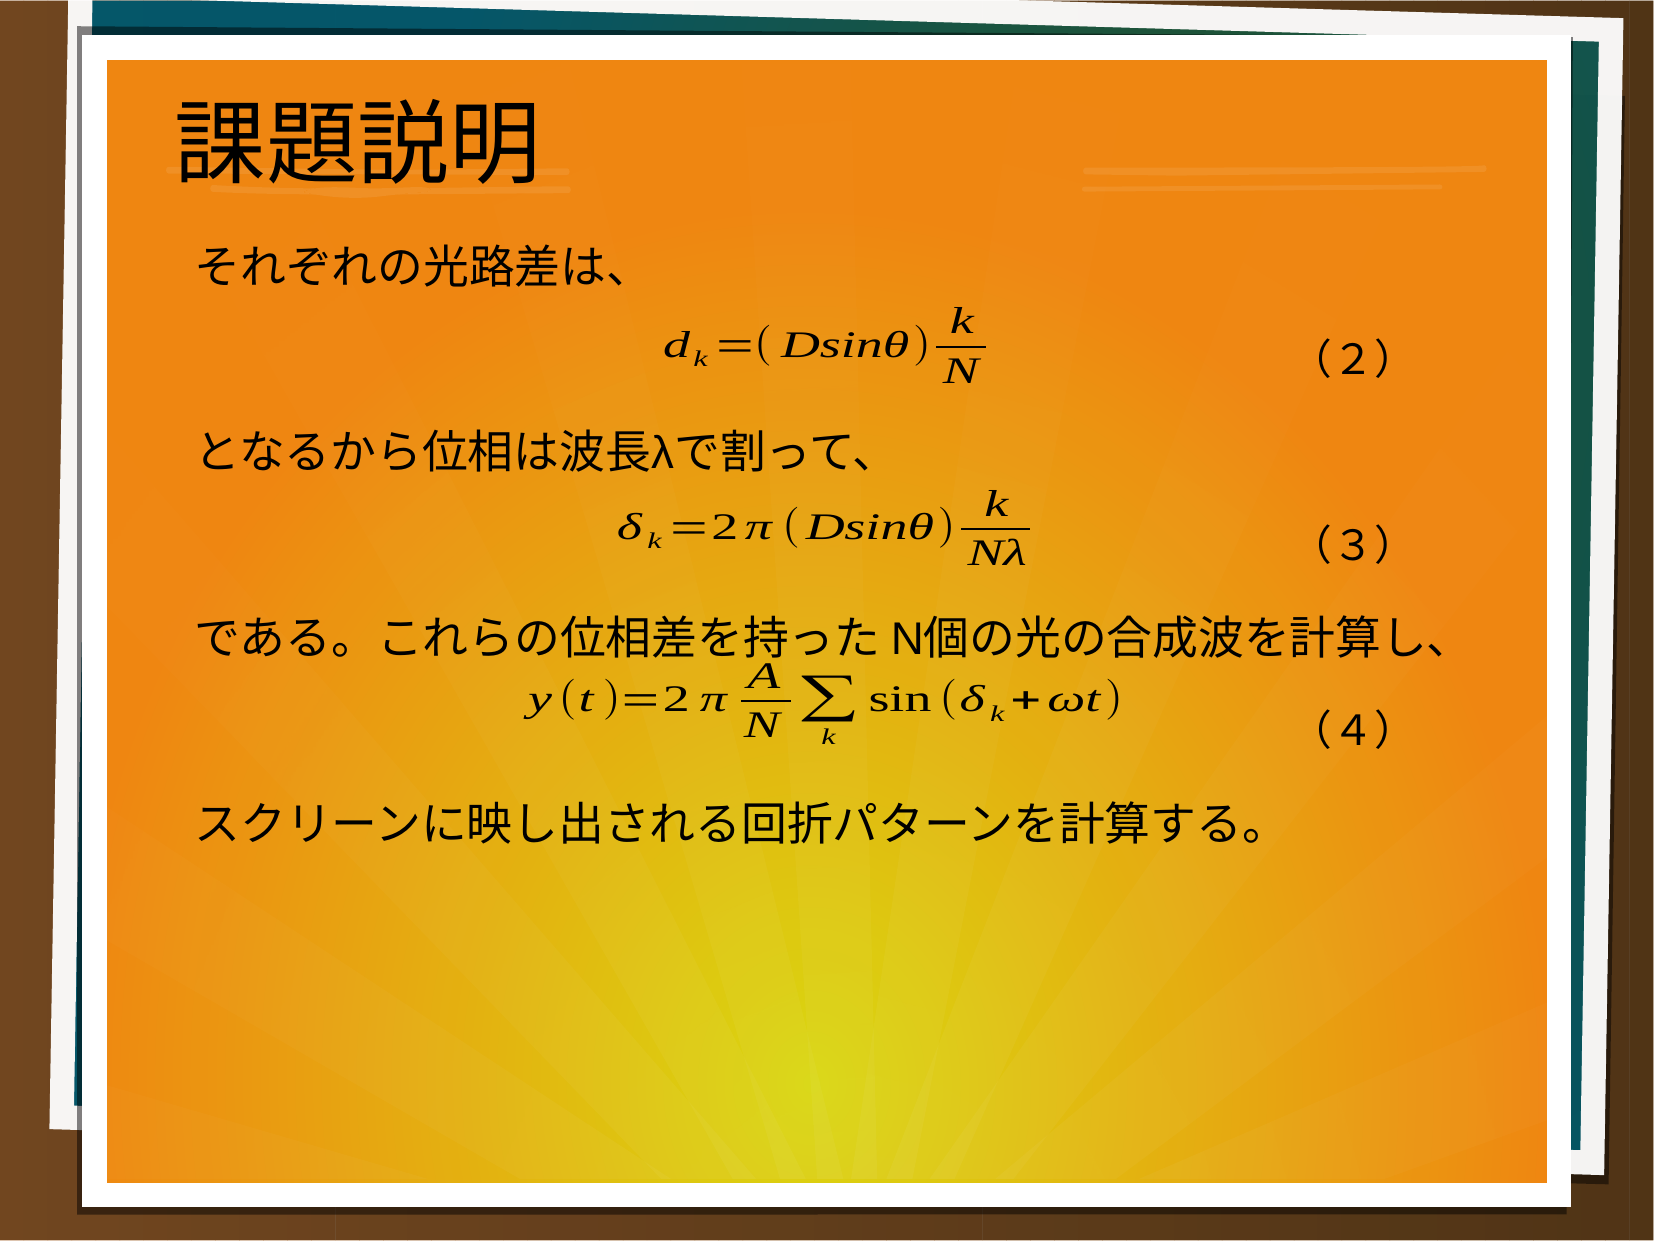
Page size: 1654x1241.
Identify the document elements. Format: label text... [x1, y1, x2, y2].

title 課題説明 [82, 49, 1571, 225]
chart [649, 301, 1003, 391]
chart [507, 655, 1137, 750]
list それぞれの光路差は、 （２） となるから位相は波長λで割って、 （３） である。これらの位相差を持った N個の光の合成波を計算し、 （４） スクリーンに映し出される回折パターンを計算する。 [124, 230, 1542, 950]
chart [603, 483, 1048, 573]
